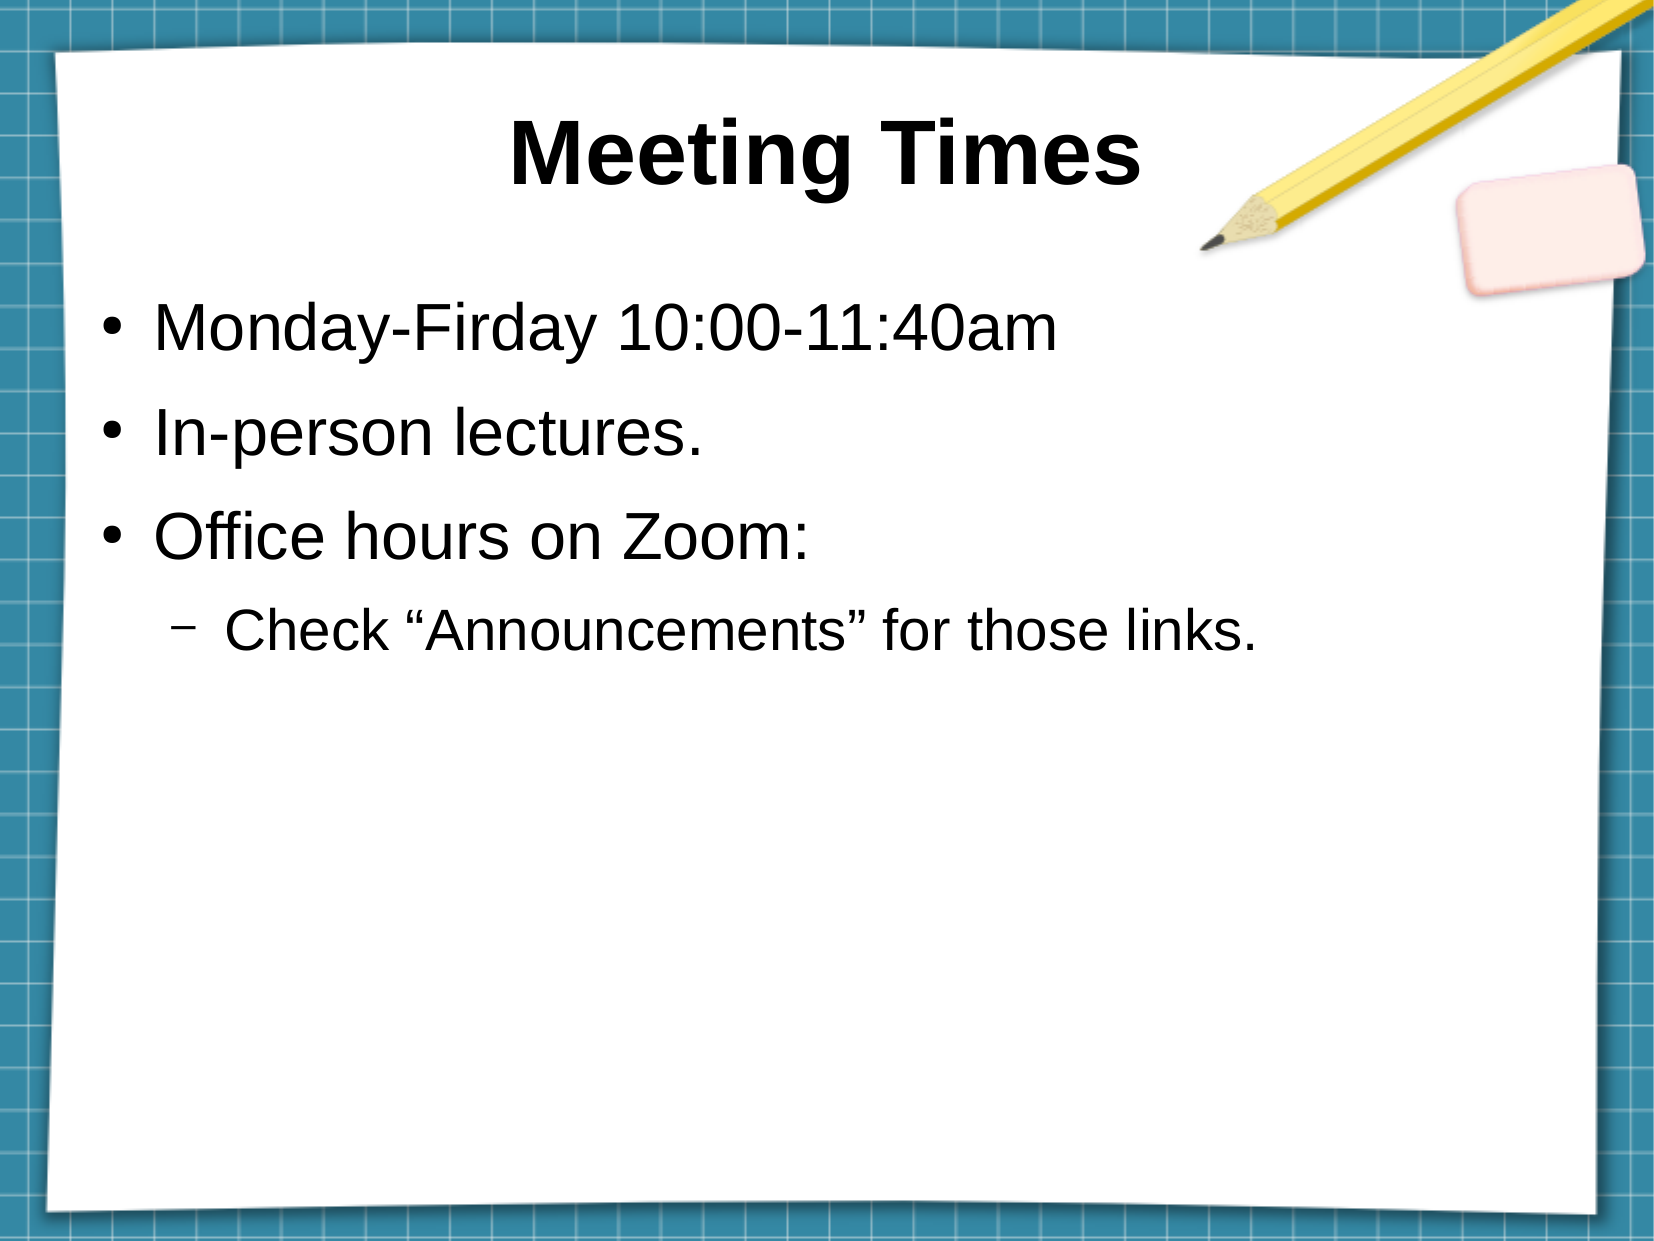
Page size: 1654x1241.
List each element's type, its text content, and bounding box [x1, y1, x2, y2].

picture [0, 0, 1654, 1241]
title Meeting Times [82, 49, 1571, 257]
list Monday-Firday 10:00-11:40am In-person lectures. Office hours on Zoom: Check “Announcements” for those links. [82, 290, 1571, 1010]
